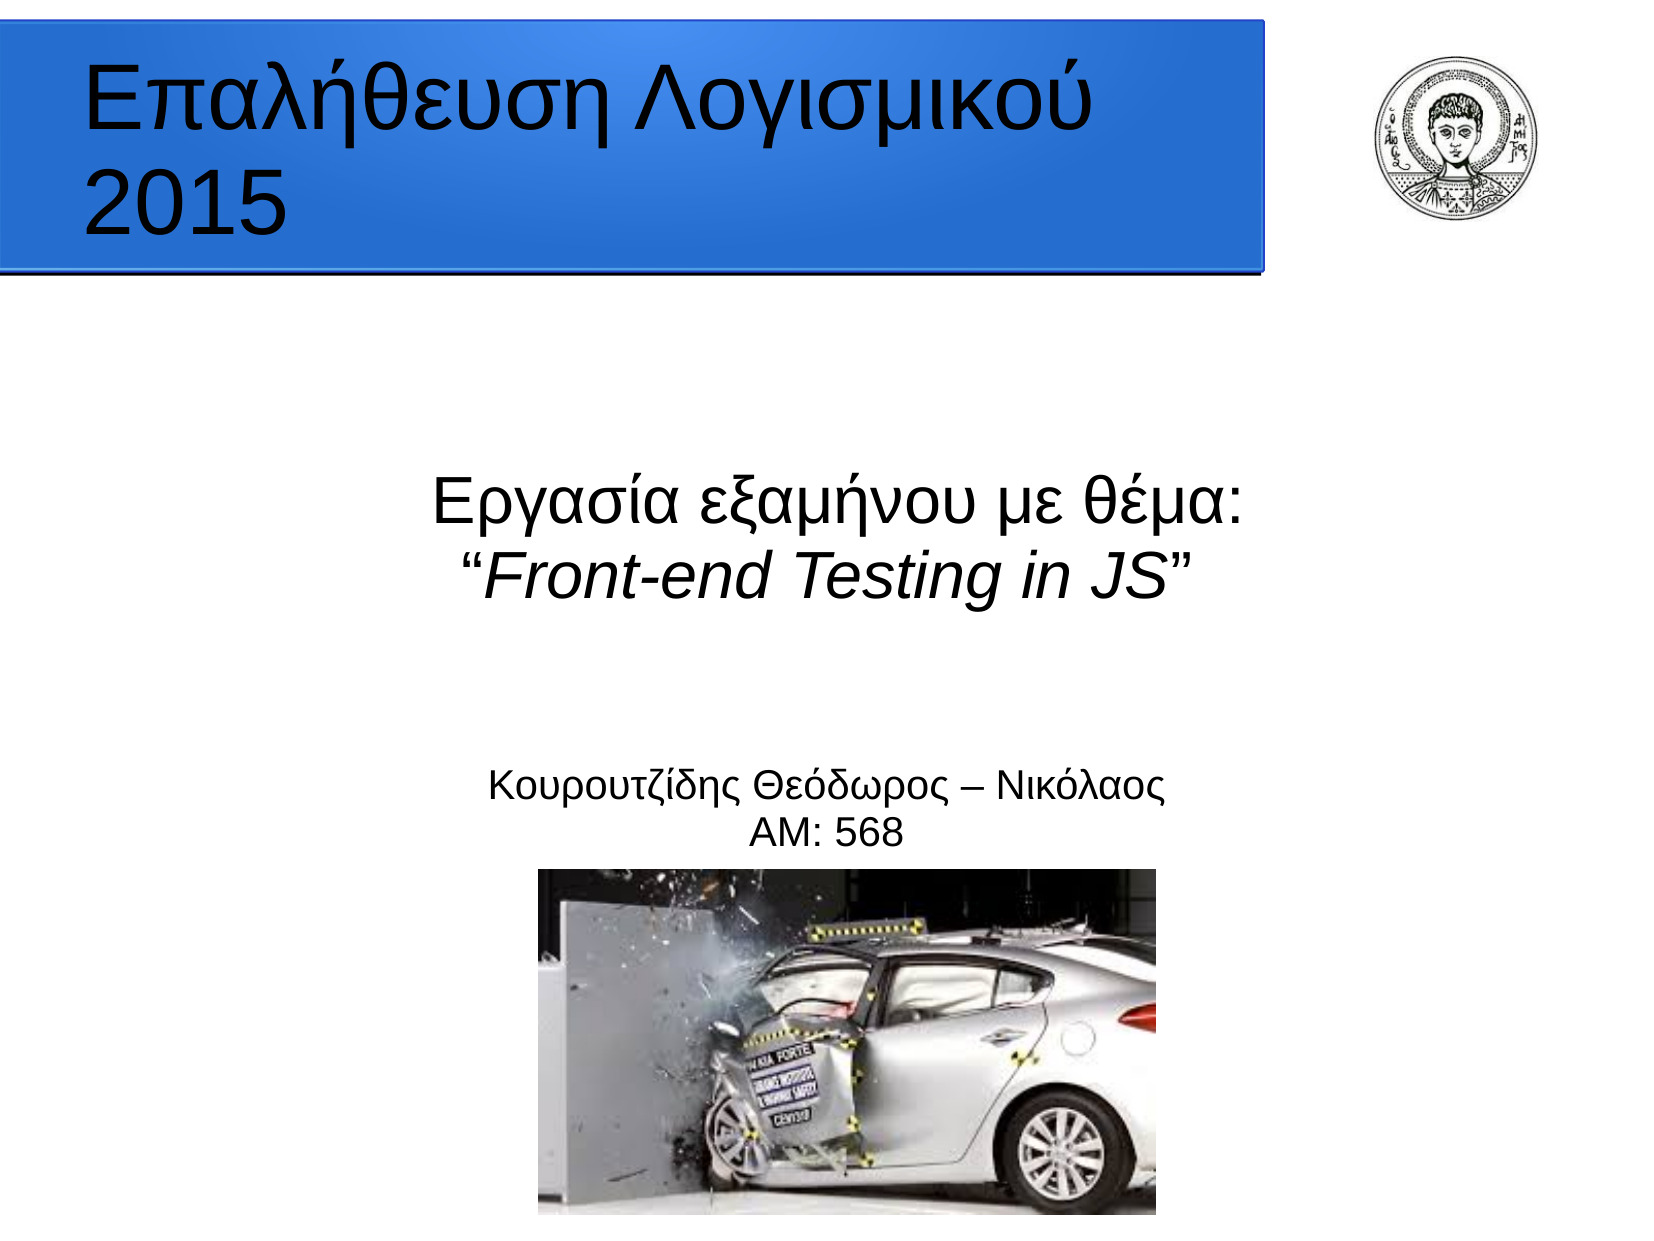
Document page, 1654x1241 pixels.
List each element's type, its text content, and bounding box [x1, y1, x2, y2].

subtitle Εργασία εξαμήνου με θέμα: “Front-end Testing in JS” Κουρουτζίδης Θεόδωρος – Νικόλαος ΑΜ: 568 [82, 299, 1571, 1019]
picture [538, 1019, 1156, 1216]
picture [1373, 56, 1539, 222]
title Επαλήθευση Λογισμικού 2015 [82, 45, 1235, 255]
